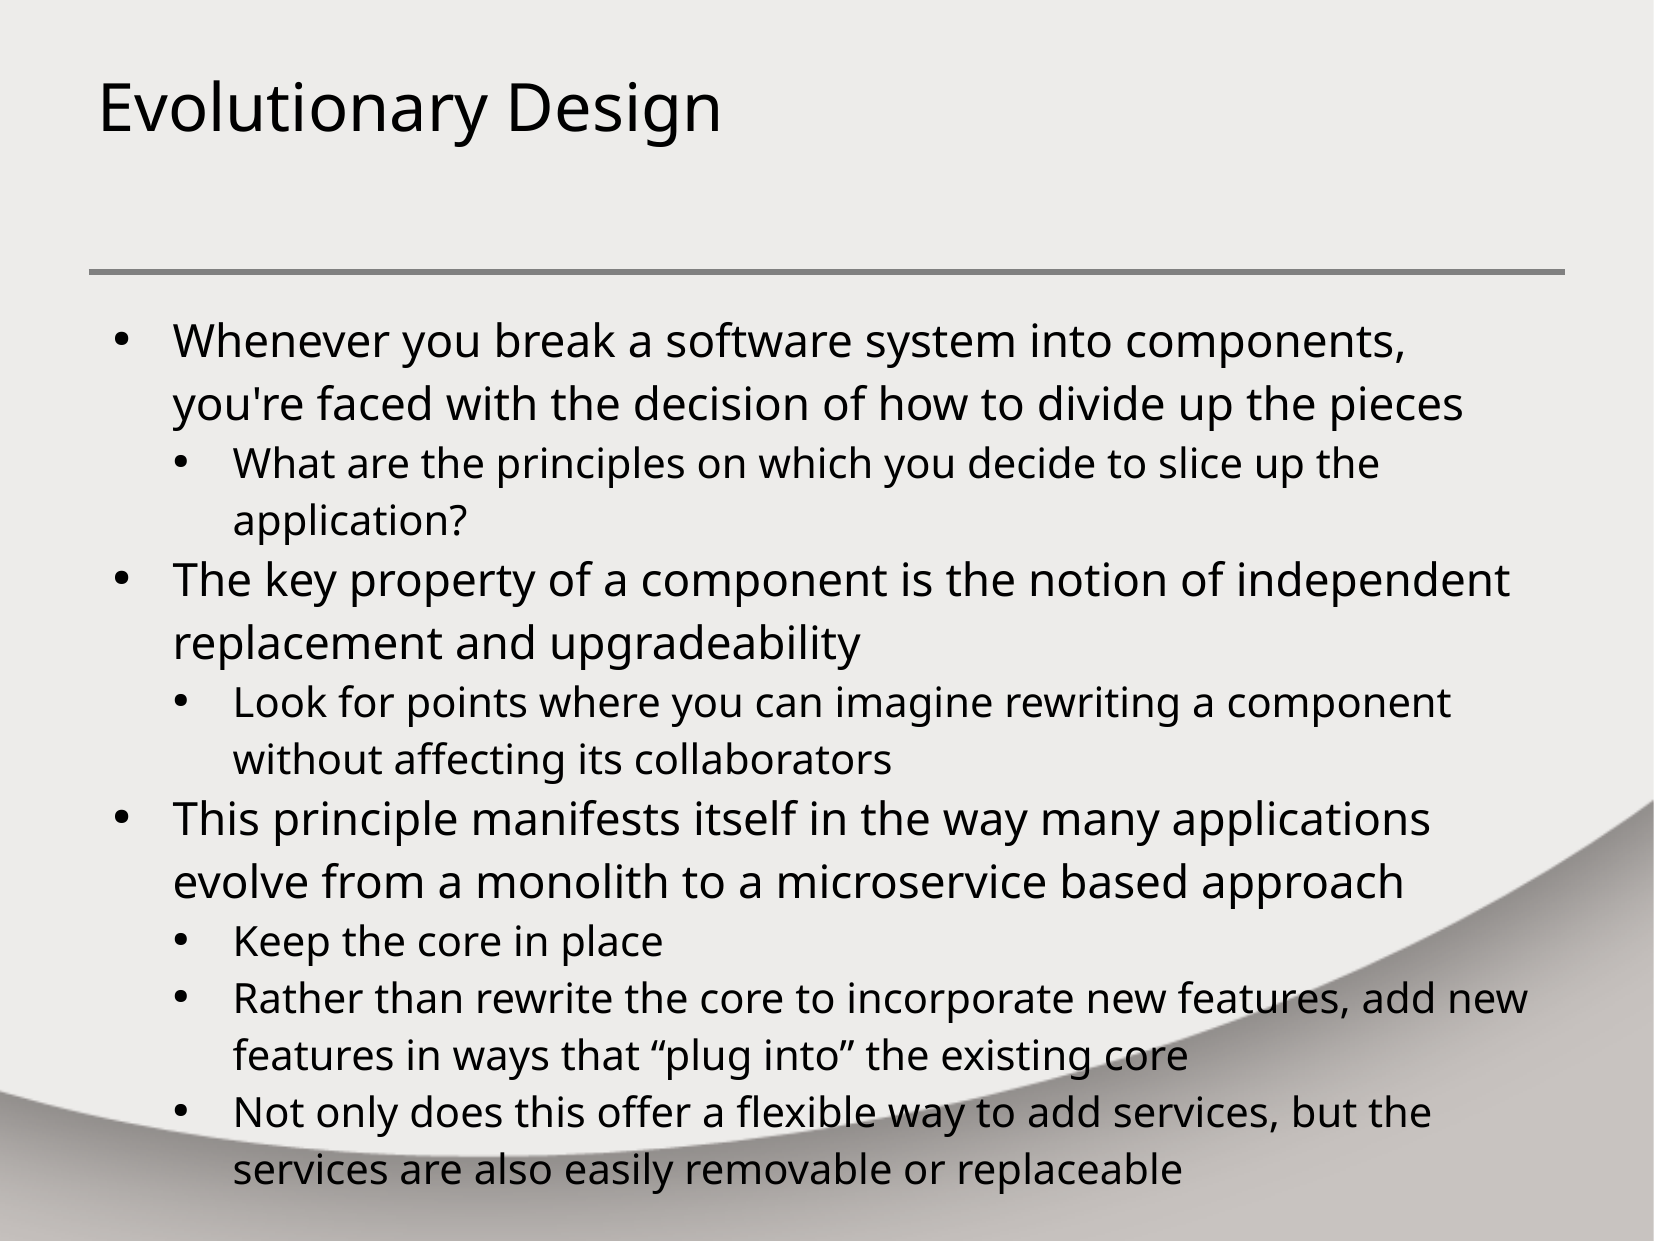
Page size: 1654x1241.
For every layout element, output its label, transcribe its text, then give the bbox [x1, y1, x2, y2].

text_box Whenever you break a software system into components, you're faced with the decision of how to divide up the pieces What are the principles on which you decide to slice up the application? The key property of a component is the notion of independent replacement and upgradeability Look for points where you can imagine rewriting a component without affecting its collaborators This principle manifests itself in the way many applications evolve from a monolith to a microservice based approach Keep the core in place Rather than rewrite the core to incorporate new features, add new features in ways that “plug into” the existing core Not only does this offer a flexible way to add services, but the services are also easily removable or replaceable [97, 301, 1561, 1164]
picture [0, 0, 1654, 1241]
title Evolutionary Design [97, 75, 1560, 226]
